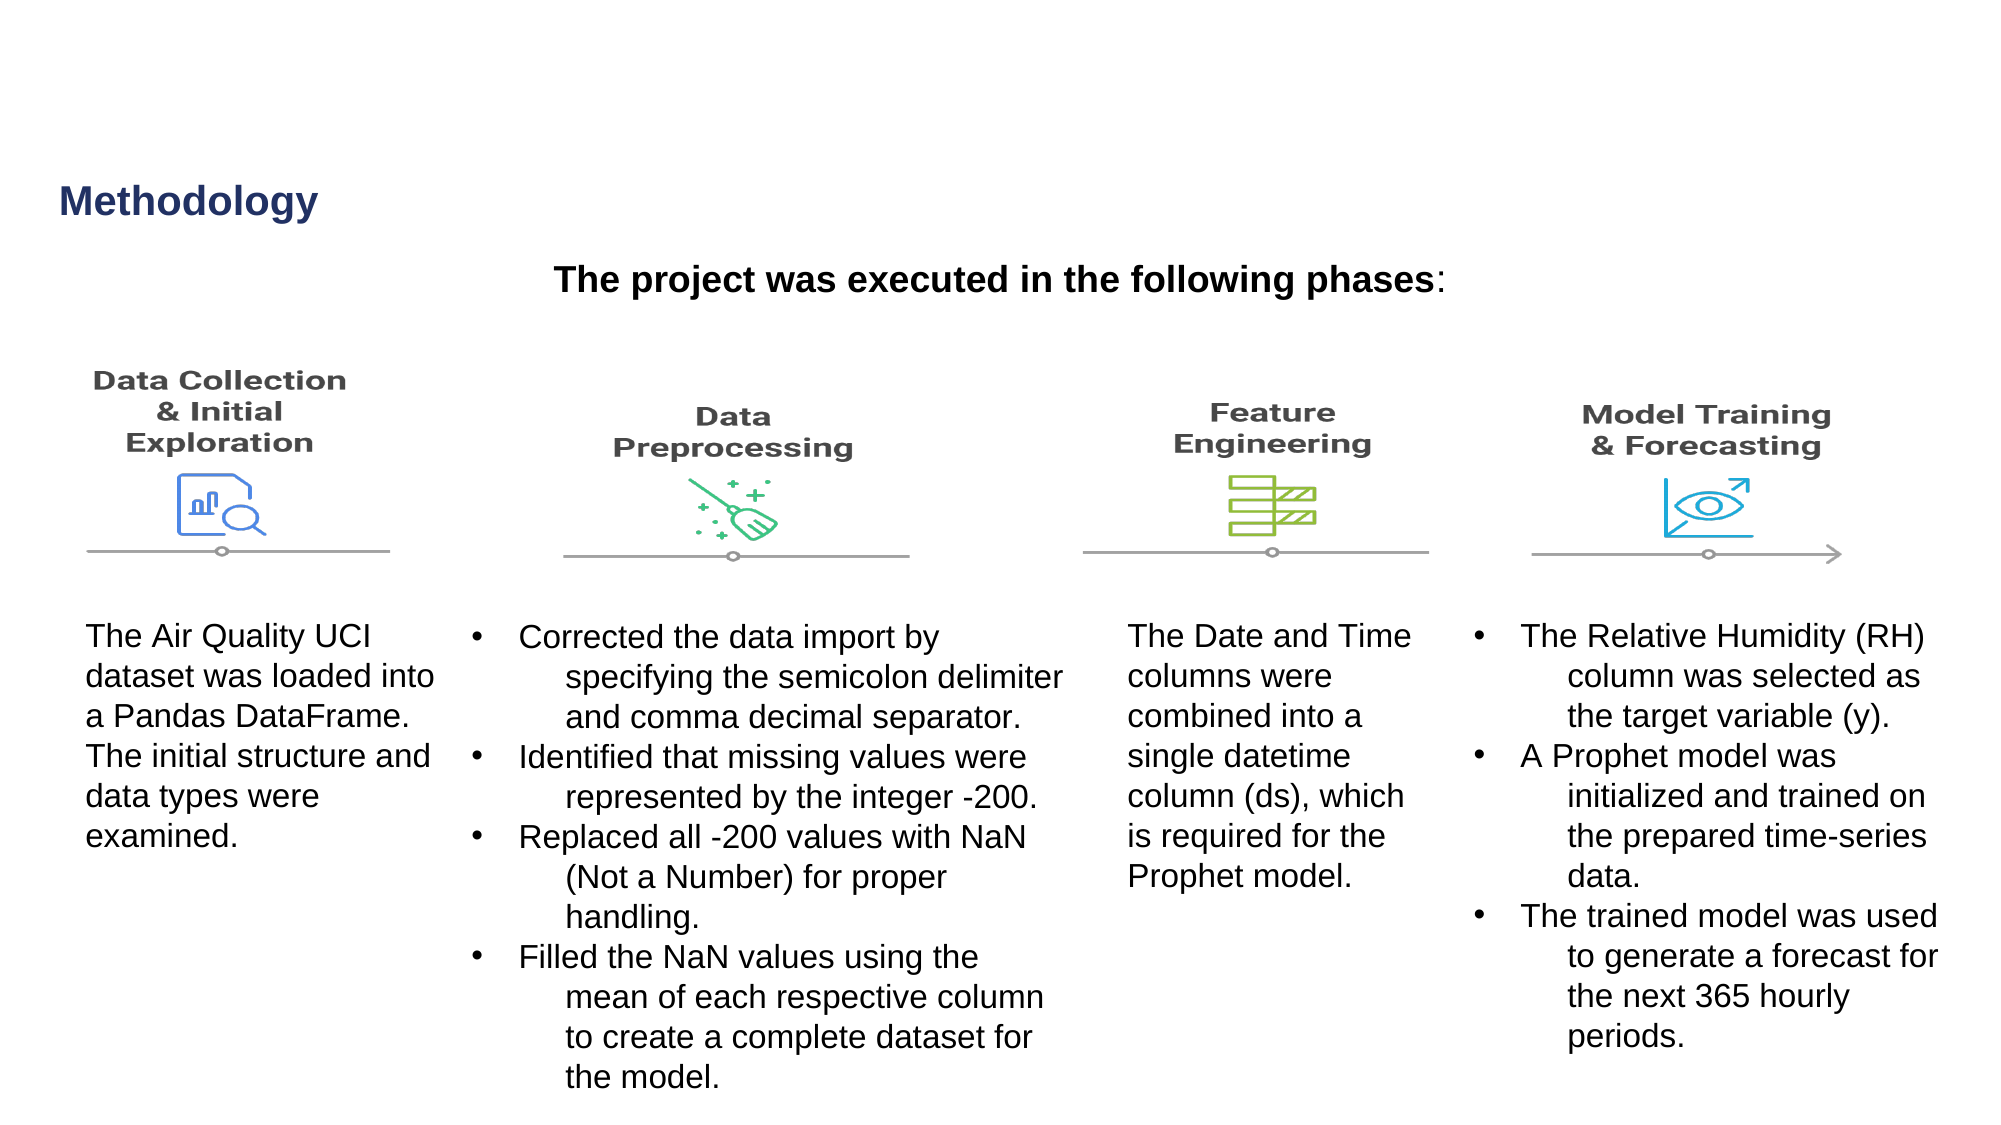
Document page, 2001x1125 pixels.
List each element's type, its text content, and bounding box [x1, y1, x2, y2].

text_box The Air Quality UCI dataset was loaded into a Pandas DataFrame. The initial structure and data types were examined. [70, 607, 469, 865]
picture [43, 322, 391, 617]
picture [563, 358, 910, 617]
text_box The project was executed in the following phases: [499, 246, 1501, 309]
text_box The Date and Time columns were combined into a single datetime column (ds), which is required for the Prophet model. [1112, 607, 1430, 946]
text_box The Relative Humidity (RH) column was selected as the target variable (y). A Prophet model was initialized and trained on the prepared time-series data. The trained model was used to generate a forecast for the next 365 hourly periods. [1458, 607, 1972, 986]
picture [1082, 322, 1430, 617]
picture [1531, 322, 1878, 607]
text_box Methodology [43, 166, 1046, 233]
text_box Corrected the data import by specifying the semicolon delimiter and comma decimal separator. Identified that missing values were represented by the integer -200. Replaced all -200 values with NaN (Not a Number) for proper handling. Filled the NaN values using the mean of each respective column to create a complete dataset for the model. [456, 608, 1084, 1068]
